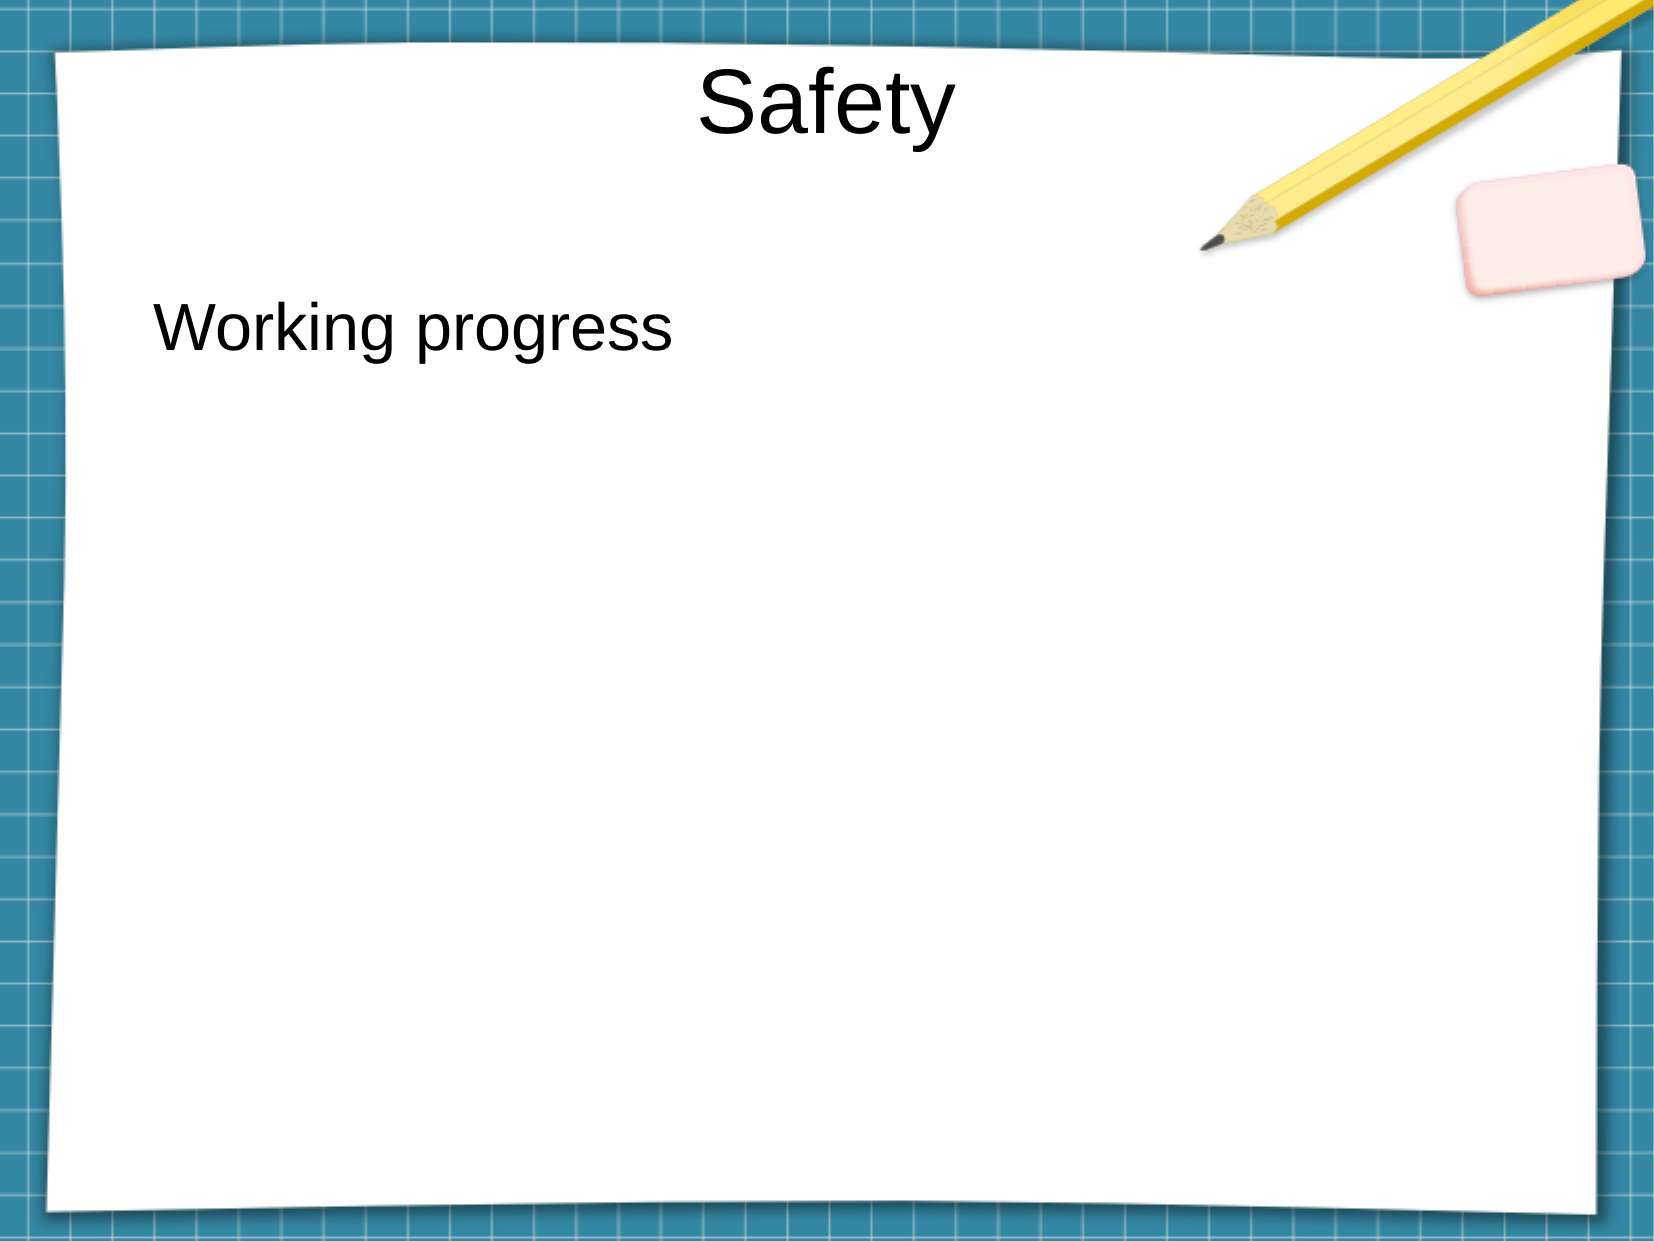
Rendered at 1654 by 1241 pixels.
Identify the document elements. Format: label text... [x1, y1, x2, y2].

picture [0, 0, 1654, 1241]
title Safety [82, 49, 1571, 257]
list Working progress [82, 290, 1571, 1010]
